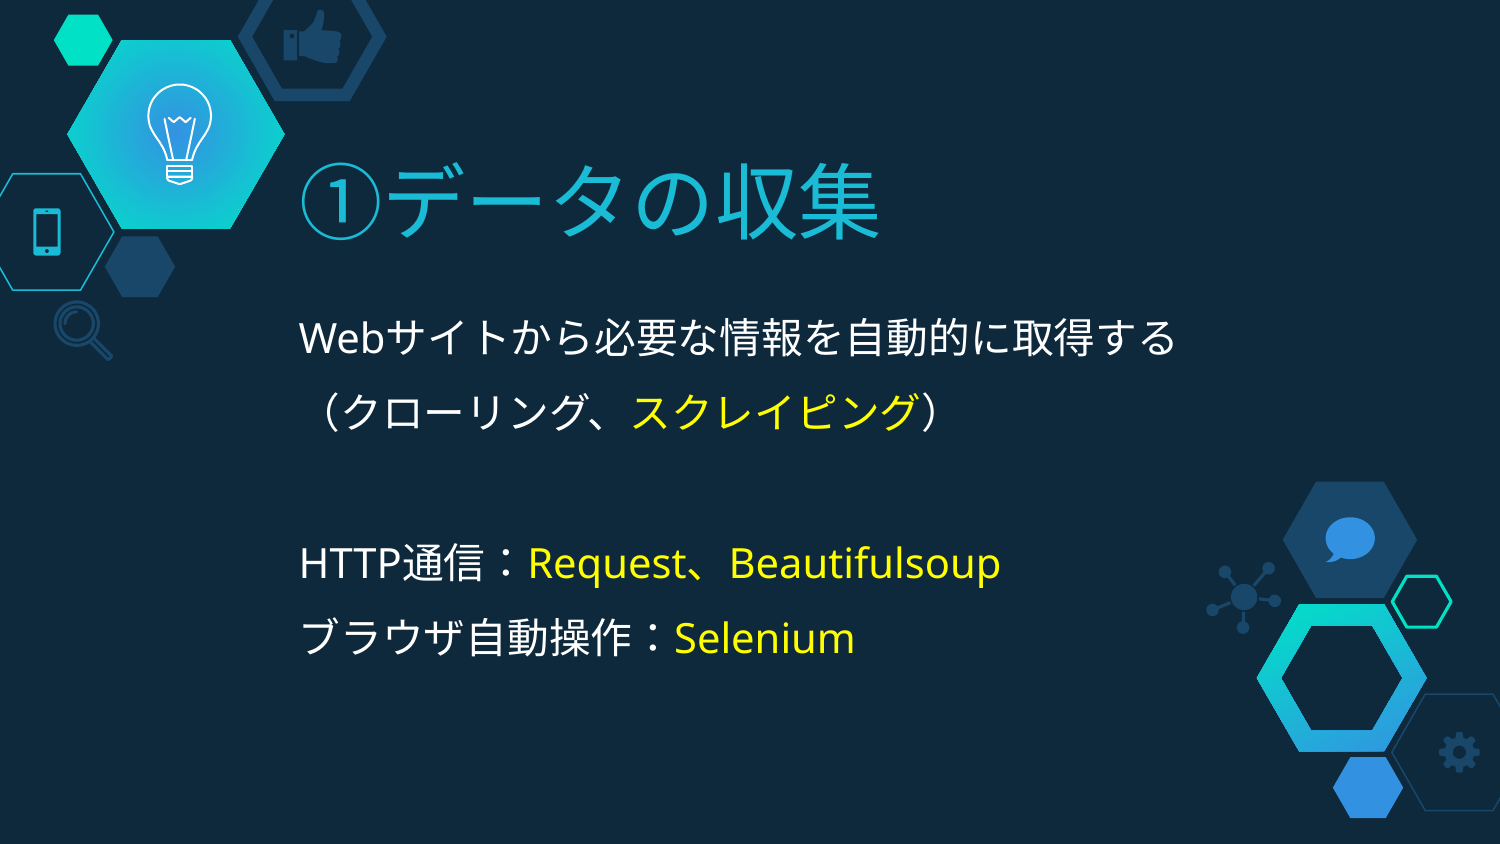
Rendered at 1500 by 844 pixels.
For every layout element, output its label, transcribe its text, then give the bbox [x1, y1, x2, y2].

title Webサイトから必要な情報を自動的に取得する （クローリング、スクレイピング） HTTP通信：Request、Beautifulsoup ブラウザ自動操作：Selenium [283, 271, 1311, 745]
title ①データの収集 [284, 134, 1312, 241]
